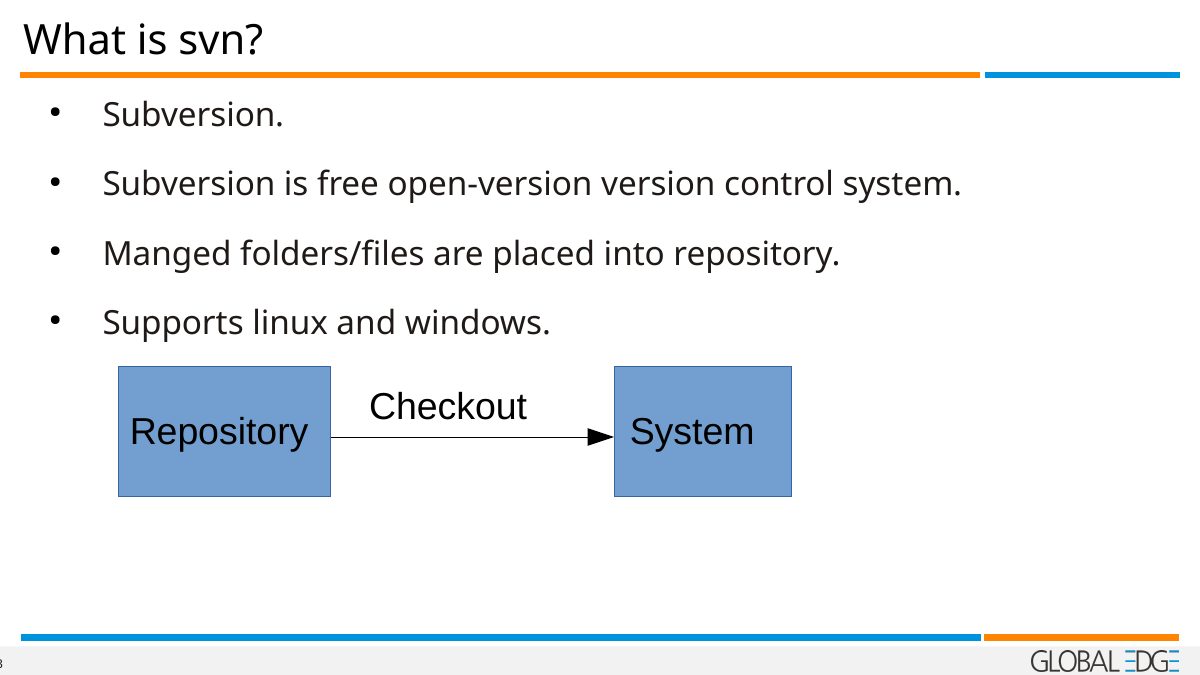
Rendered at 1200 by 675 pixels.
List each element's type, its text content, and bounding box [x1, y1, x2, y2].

text_box Repository [118, 366, 331, 497]
list Subversion. Subversion is free open-version version control system. Manged folders/files are placed into repository. Supports linux and windows. [20, 87, 1179, 628]
text_box Checkout [354, 377, 567, 435]
text_box System [614, 366, 792, 497]
title What is svn? [11, 11, 1087, 65]
picture [1031, 650, 1179, 672]
